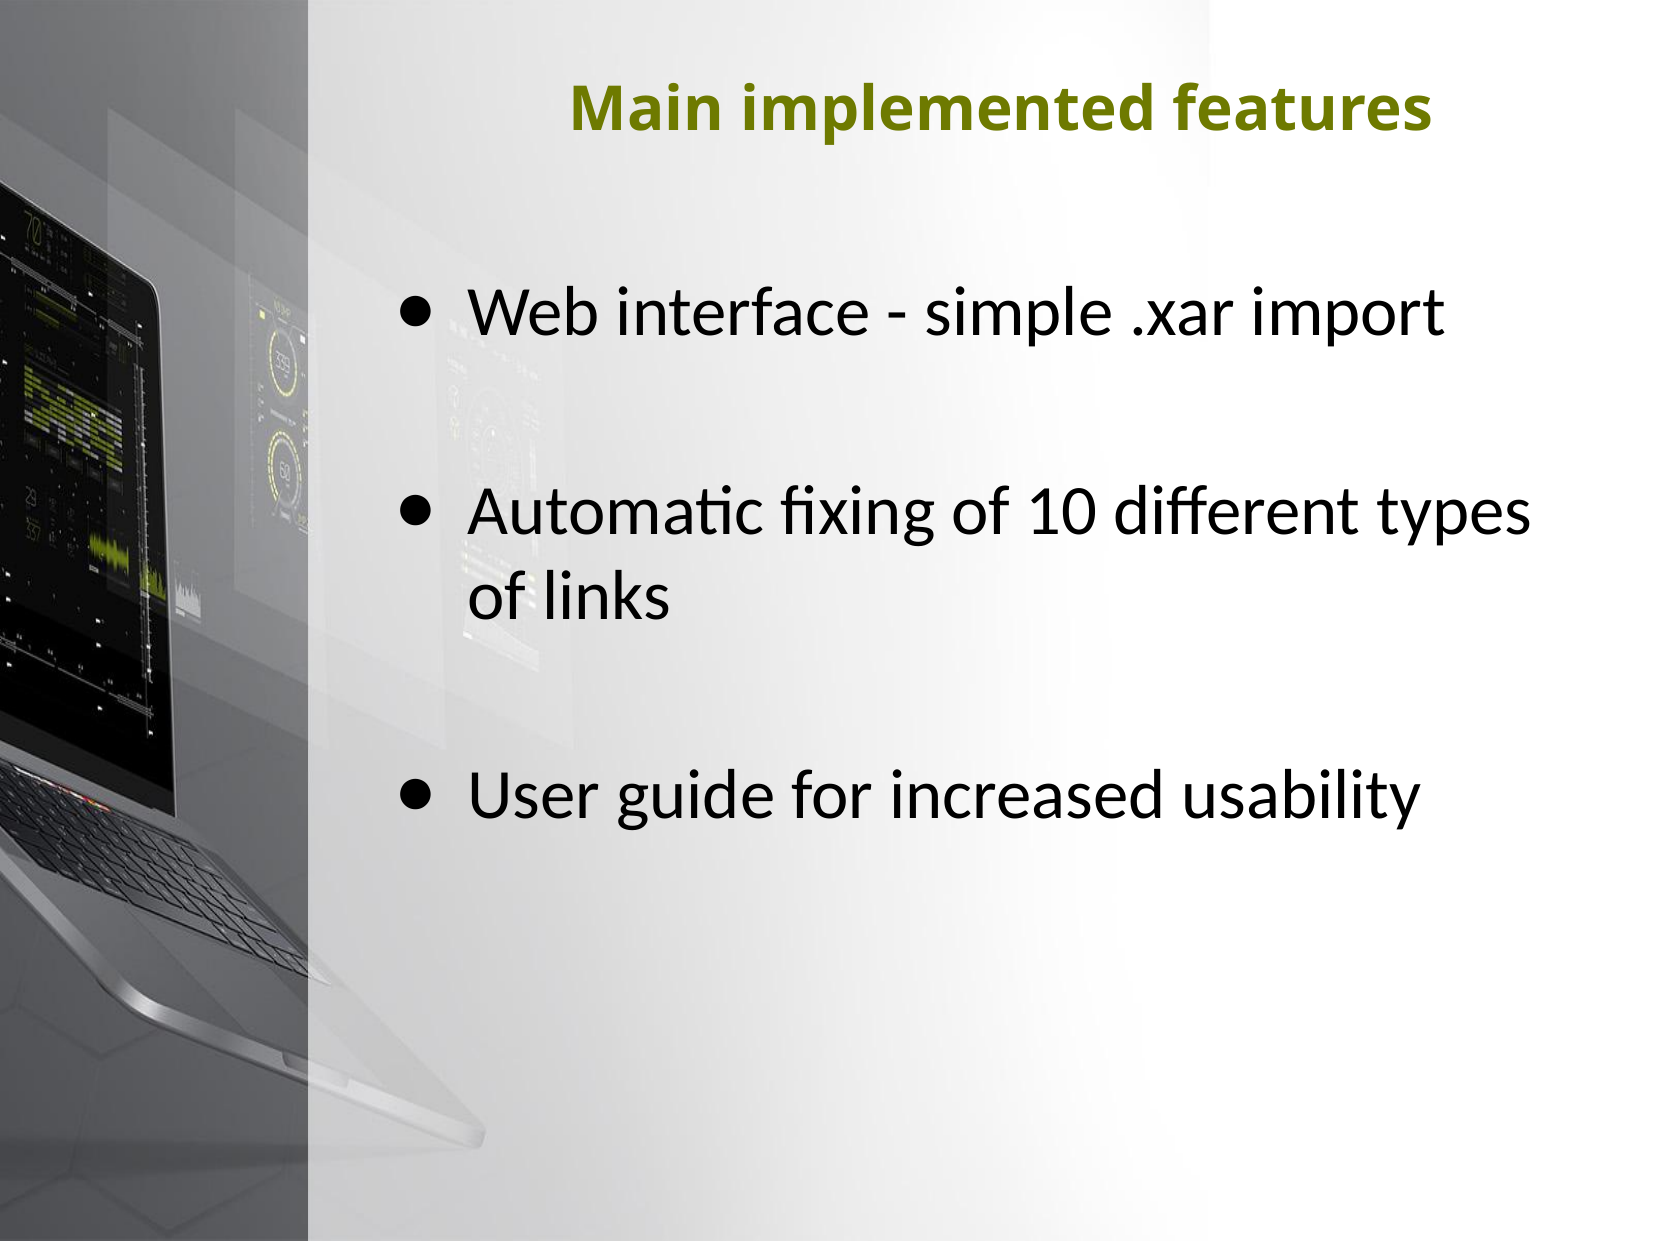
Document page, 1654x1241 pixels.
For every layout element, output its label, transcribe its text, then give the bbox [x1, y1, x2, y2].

list Web interface - simple .xar import Automatic fixing of 10 different types of links User guide for increased usability [373, 255, 1599, 1129]
picture [0, 0, 1654, 1241]
text_box Main implemented features [414, 44, 1588, 242]
